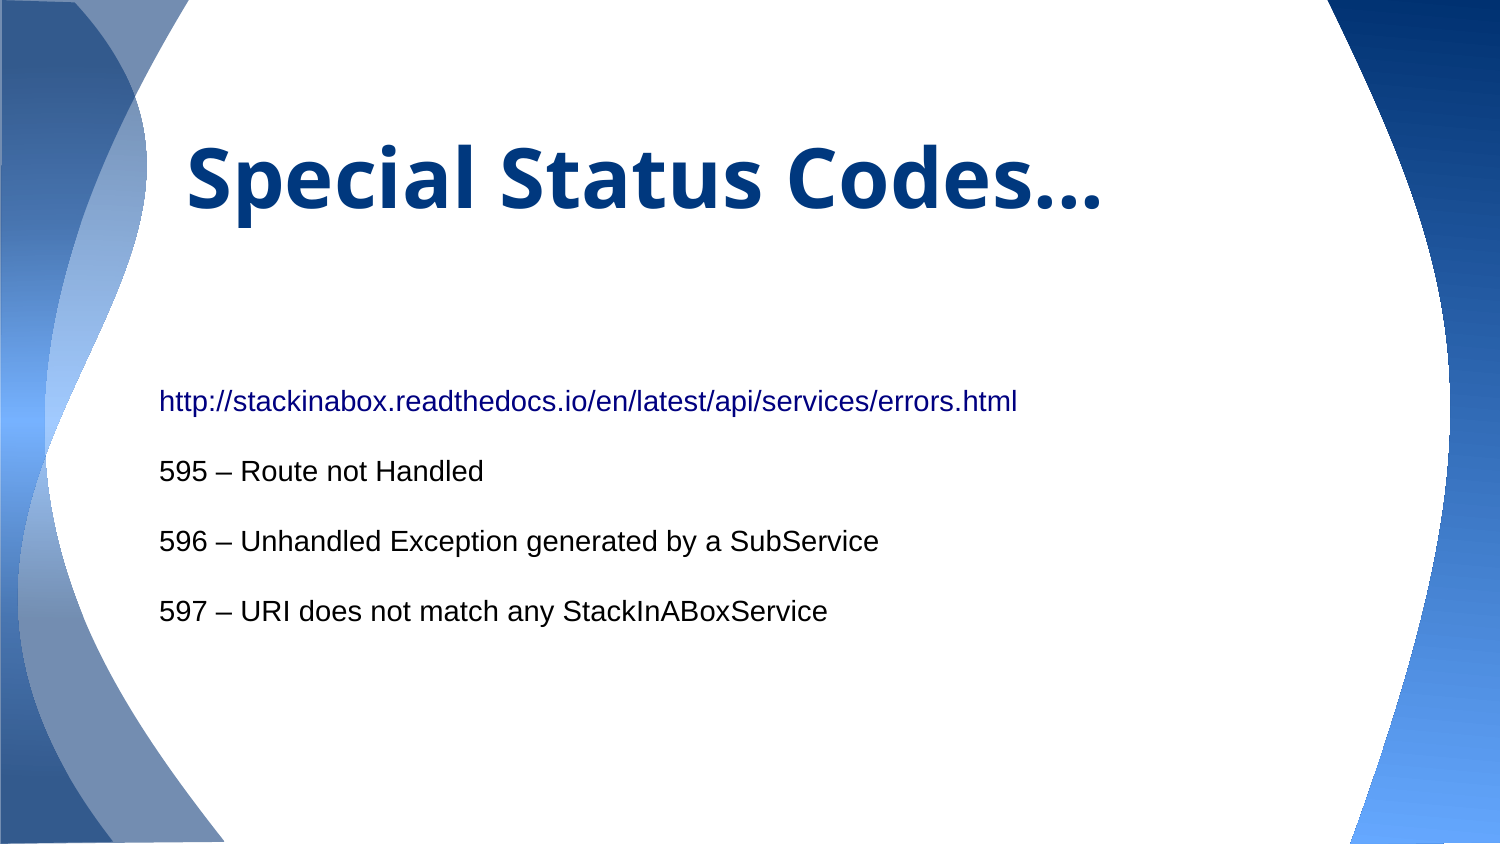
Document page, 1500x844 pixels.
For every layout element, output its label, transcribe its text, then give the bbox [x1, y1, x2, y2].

title Special Status Codes... [171, 33, 1426, 241]
title http://stackinabox.readthedocs.io/en/latest/api/services/errors.html 595 – Route not Handled 596 – Unhandled Exception generated by a SubService 597 – URI does not match any StackInABoxService [144, 212, 1390, 798]
